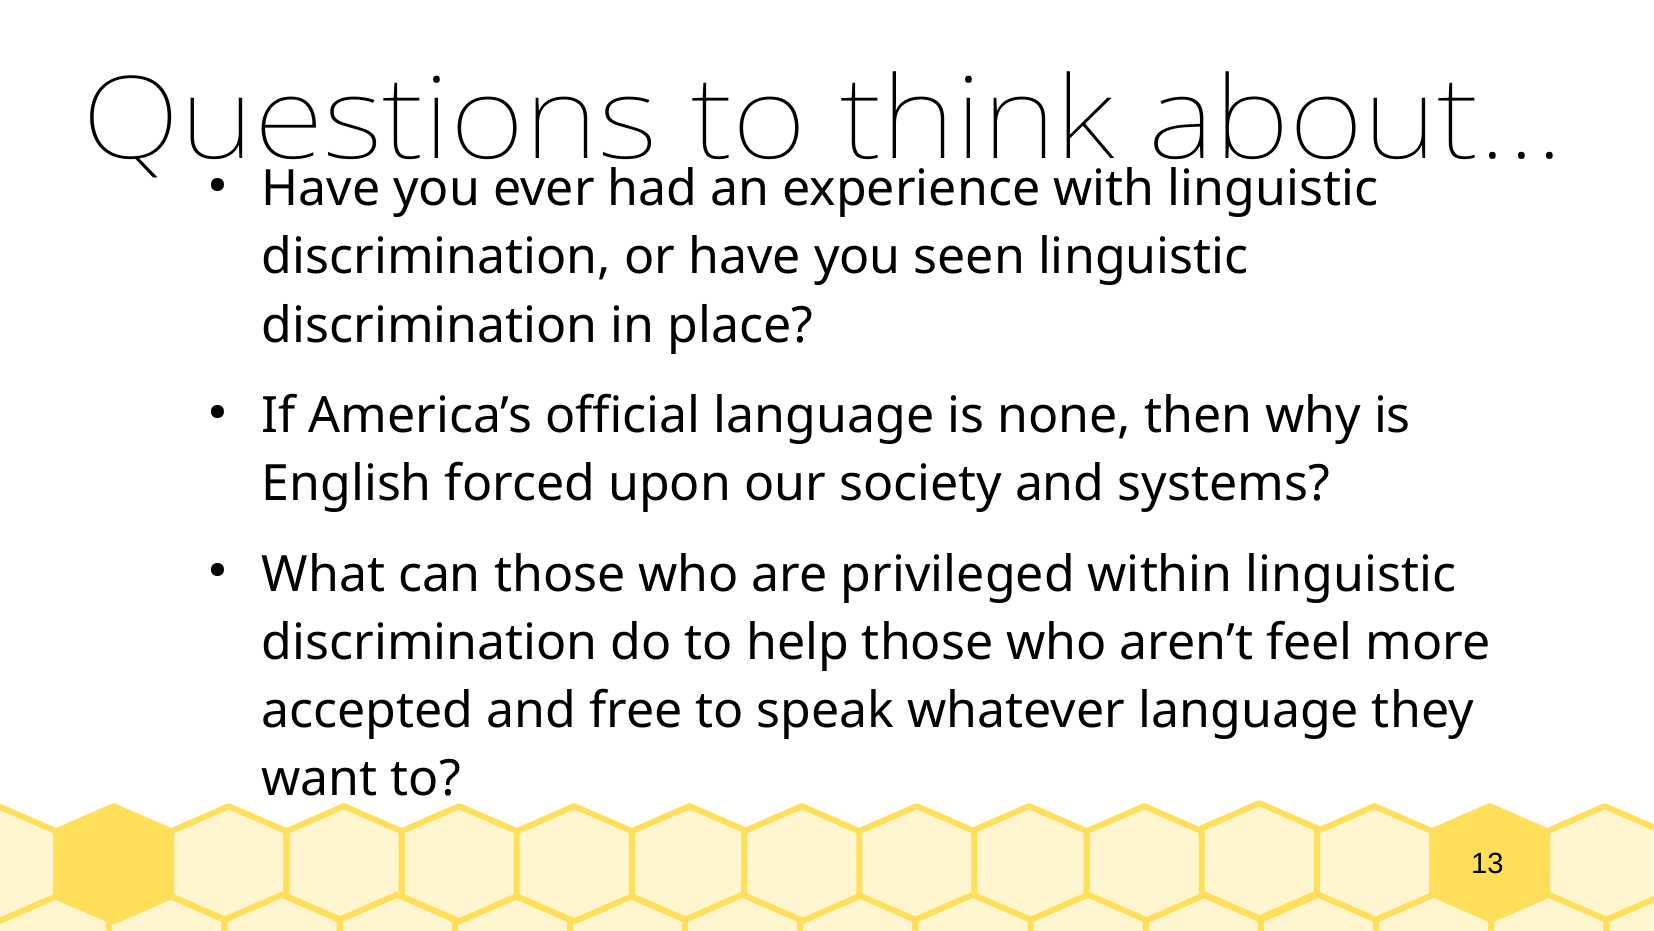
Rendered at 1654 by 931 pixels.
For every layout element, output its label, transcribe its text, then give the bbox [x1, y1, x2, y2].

list Have you ever had an experience with linguistic discrimination, or have you seen linguistic discrimination in place? If America’s official language is none, then why is English forced upon our society and systems? What can those who are privileged within linguistic discrimination do to help those who aren’t feel more accepted and free to speak whatever language they want to? [185, 62, 1501, 901]
title Questions to think about... [82, 37, 1571, 193]
